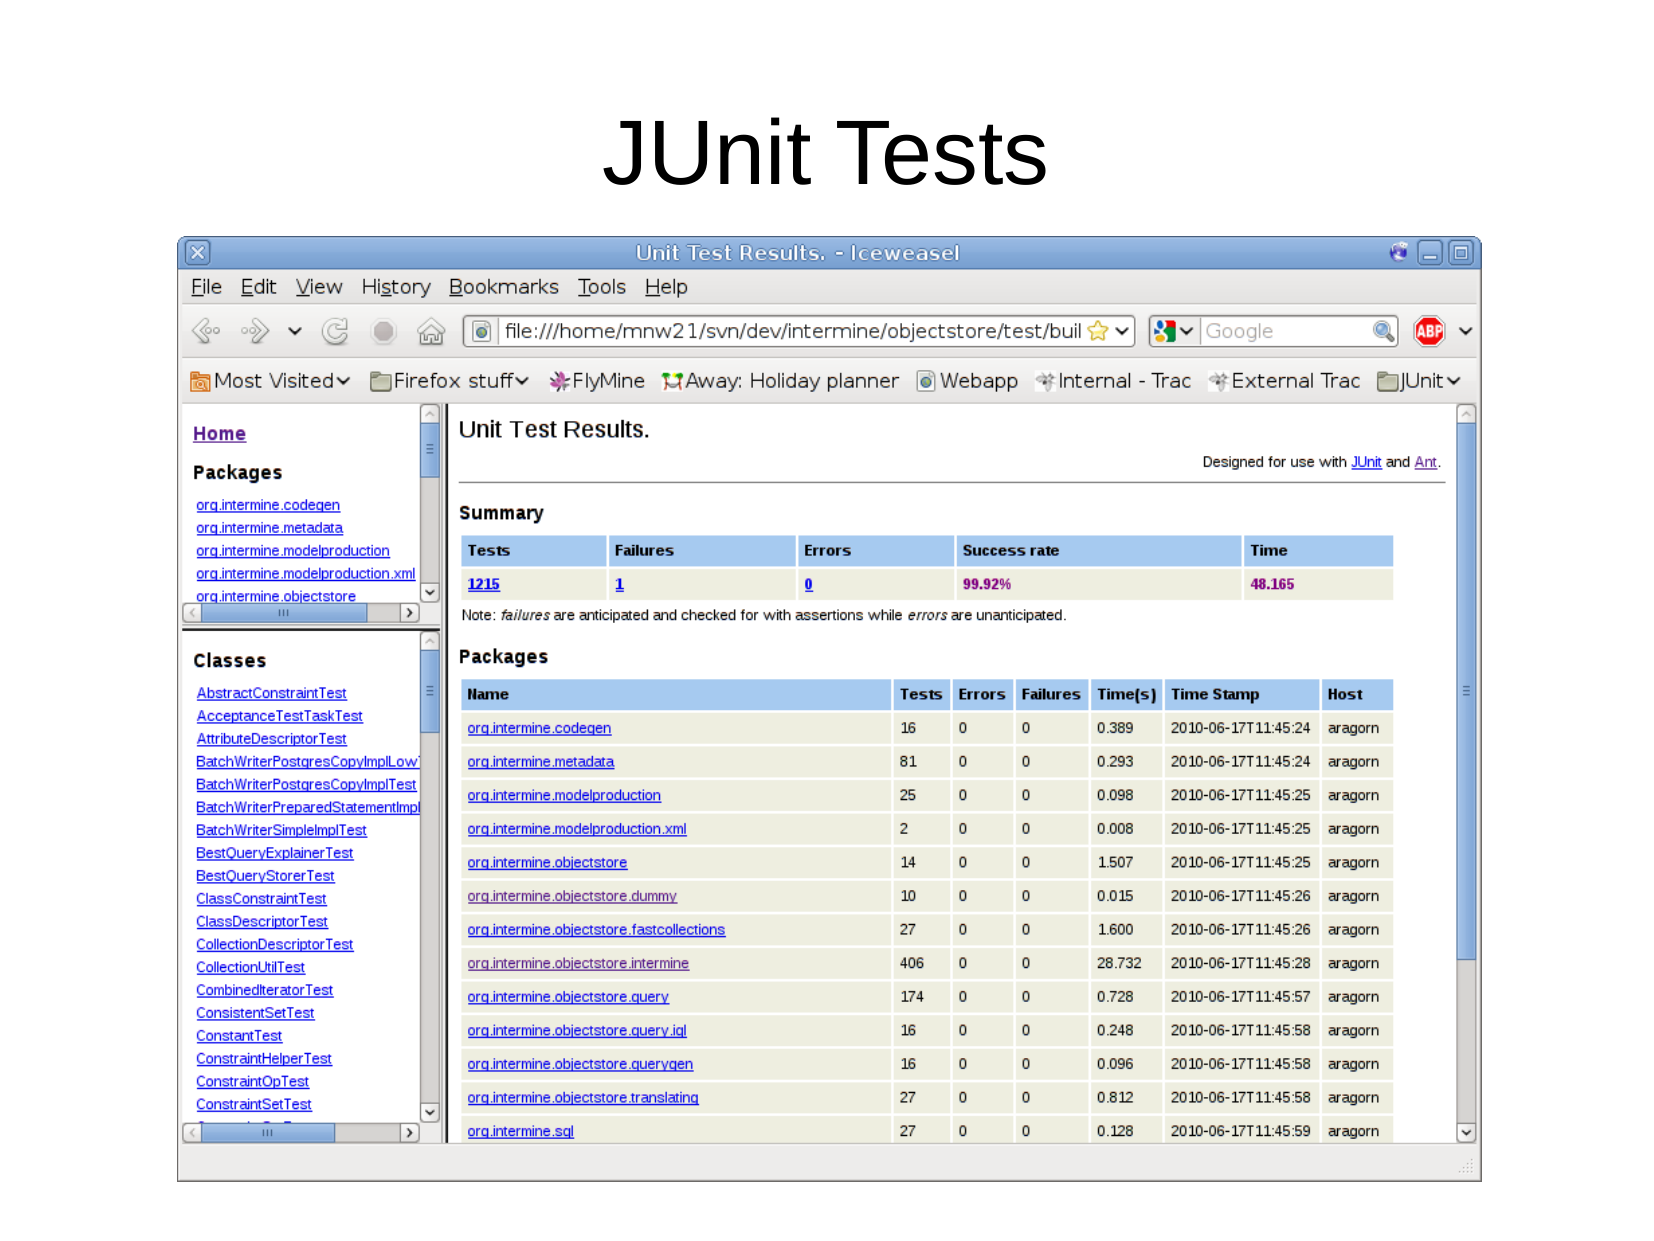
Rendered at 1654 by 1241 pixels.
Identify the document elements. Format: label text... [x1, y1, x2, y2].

picture [177, 236, 1482, 1182]
title JUnit Tests [82, 49, 1571, 257]
